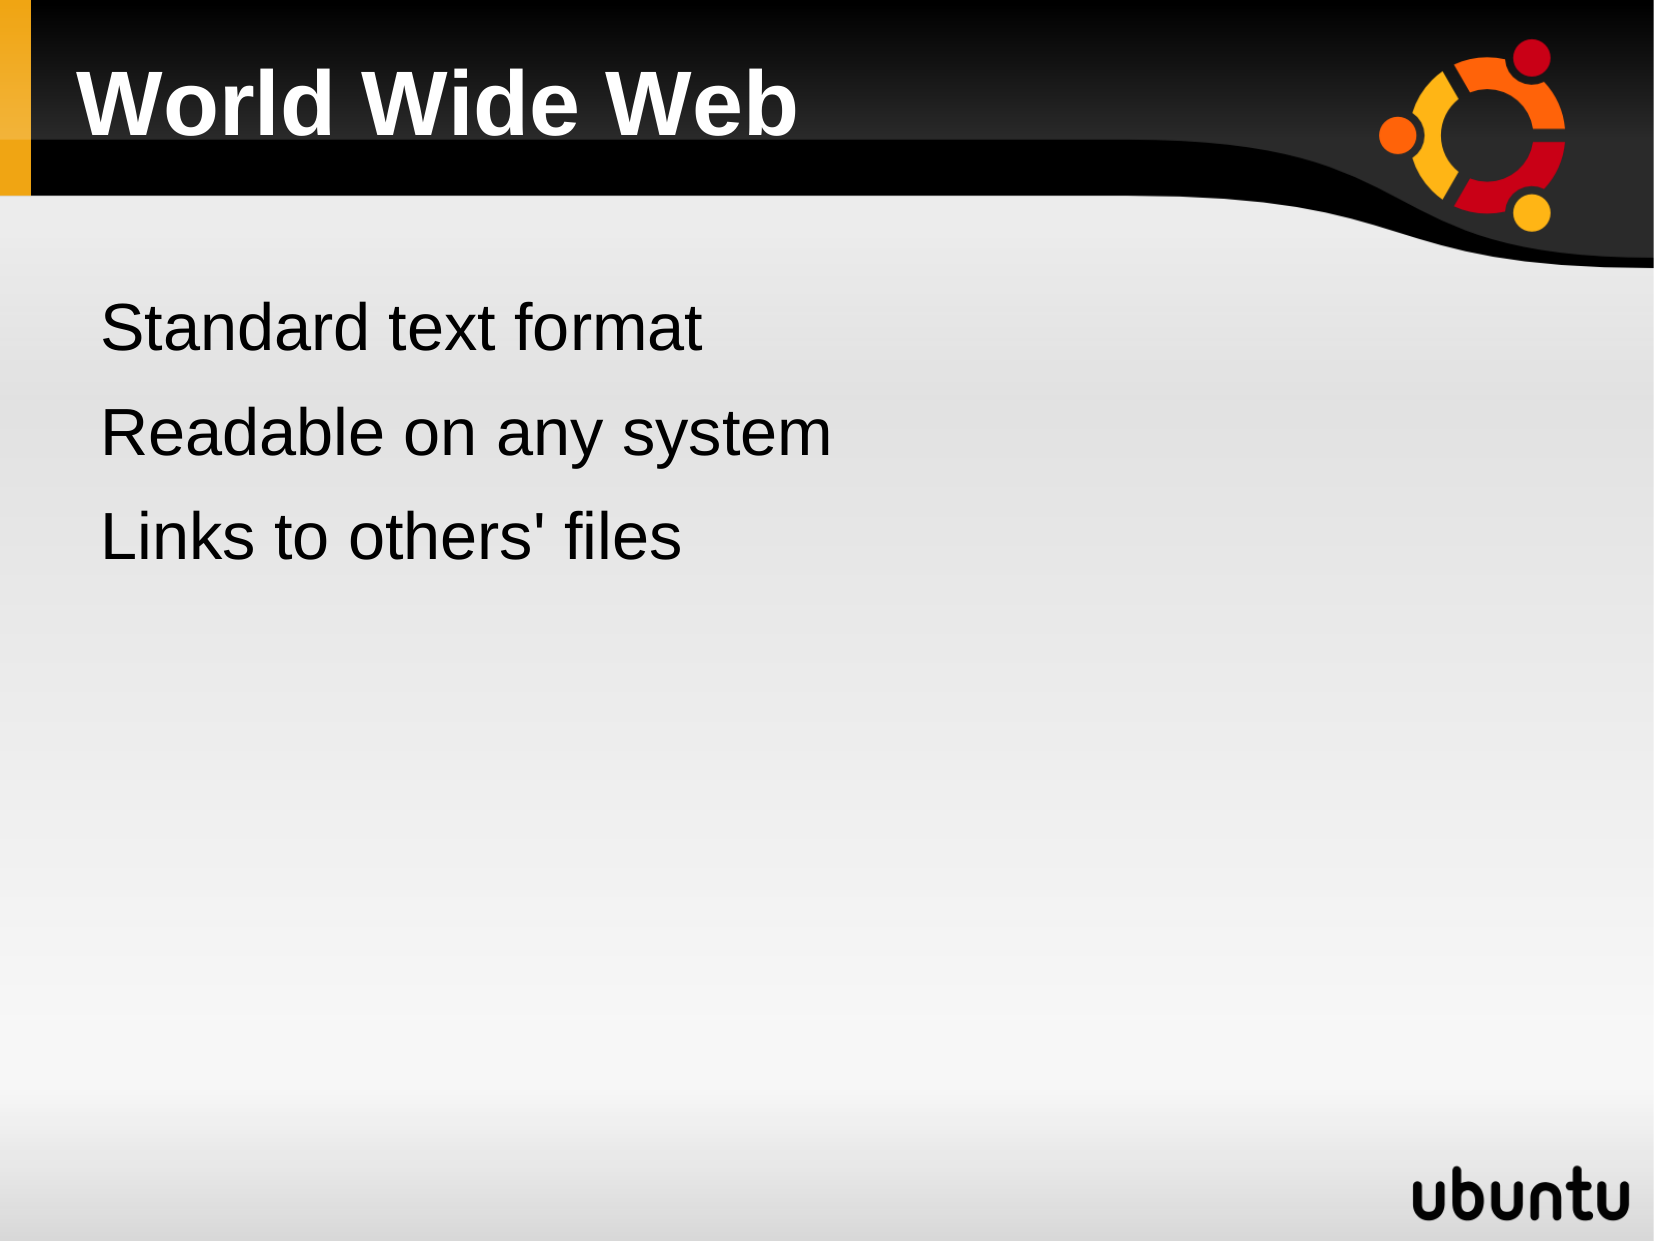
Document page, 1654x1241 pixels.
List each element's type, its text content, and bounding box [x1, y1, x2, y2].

title World Wide Web [76, 0, 1565, 208]
picture [0, 0, 1654, 1241]
list Standard text format Readable on any system Links to others' files [82, 290, 1571, 1109]
